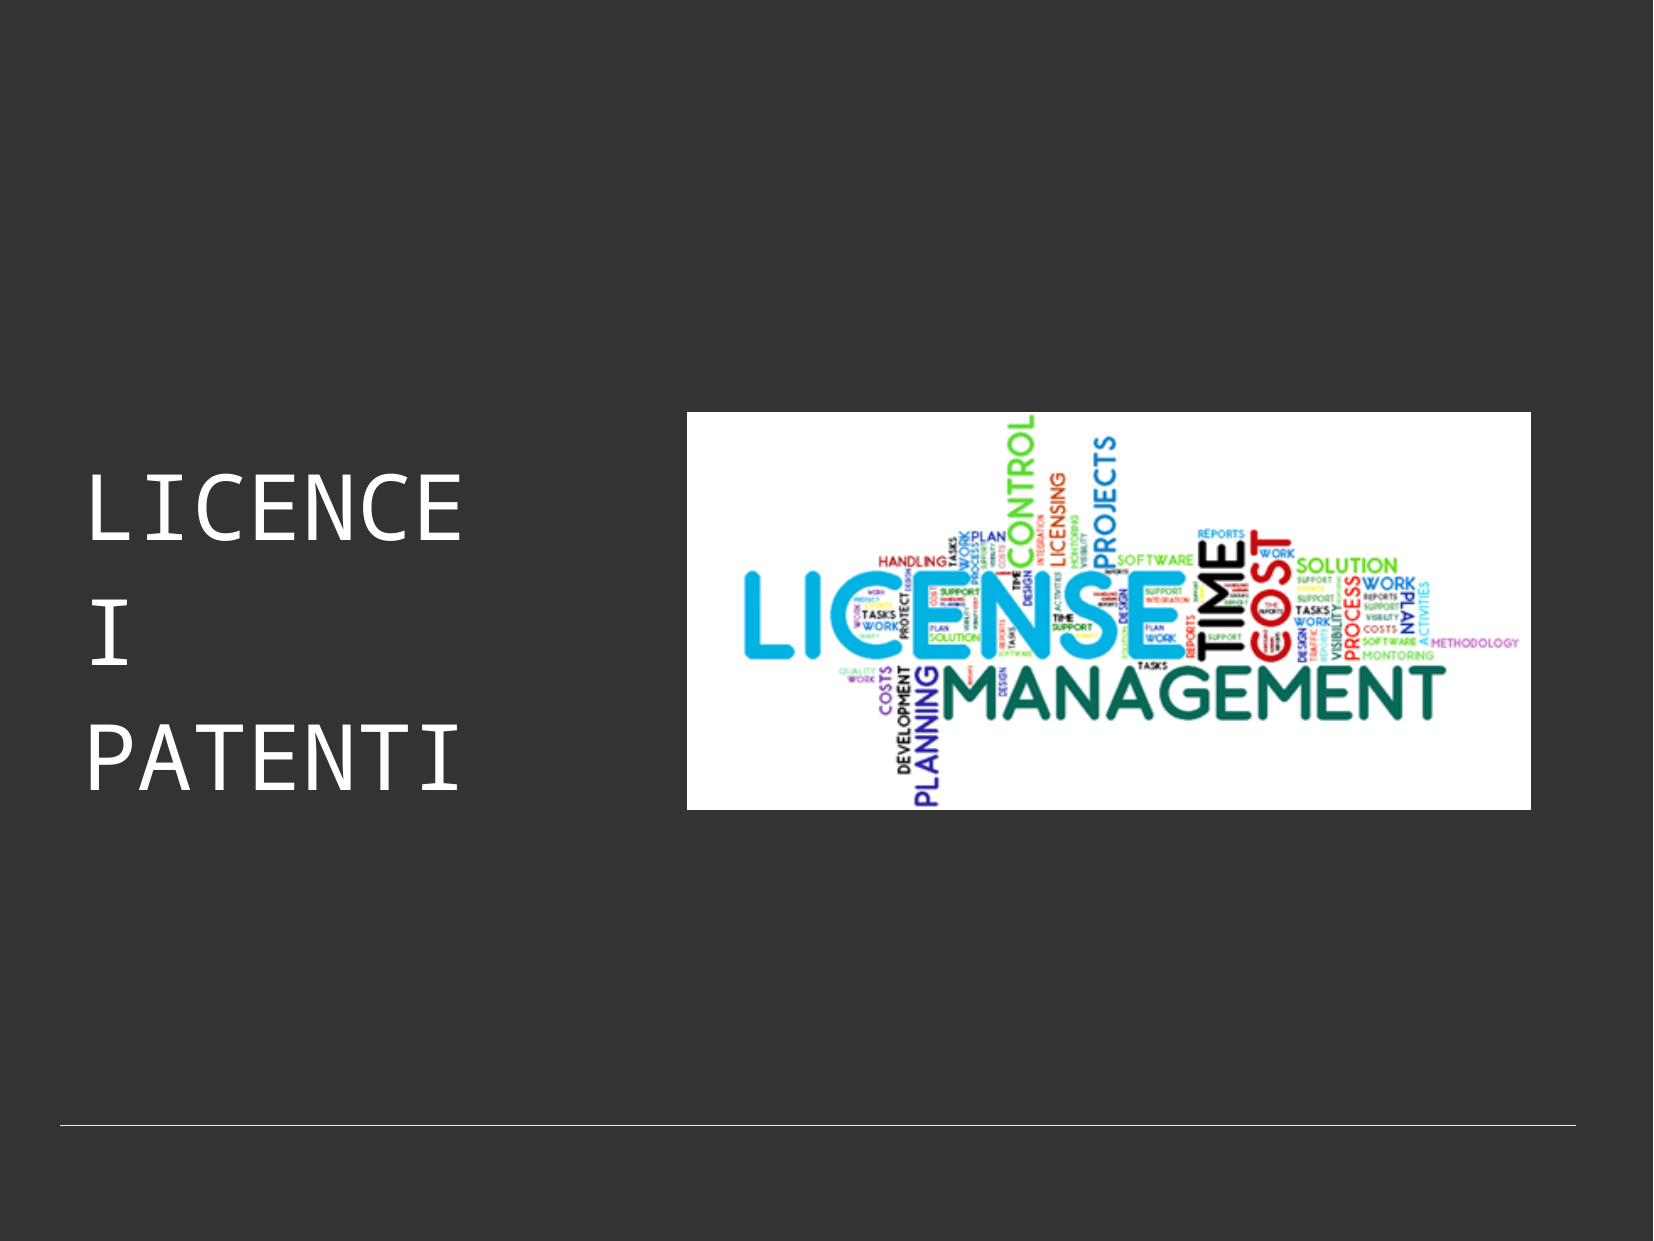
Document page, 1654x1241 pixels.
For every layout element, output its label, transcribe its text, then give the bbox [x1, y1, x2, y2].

picture [687, 412, 1531, 811]
subtitle [82, 49, 1571, 1010]
title LICENCE I PATENTI [82, 150, 728, 1111]
